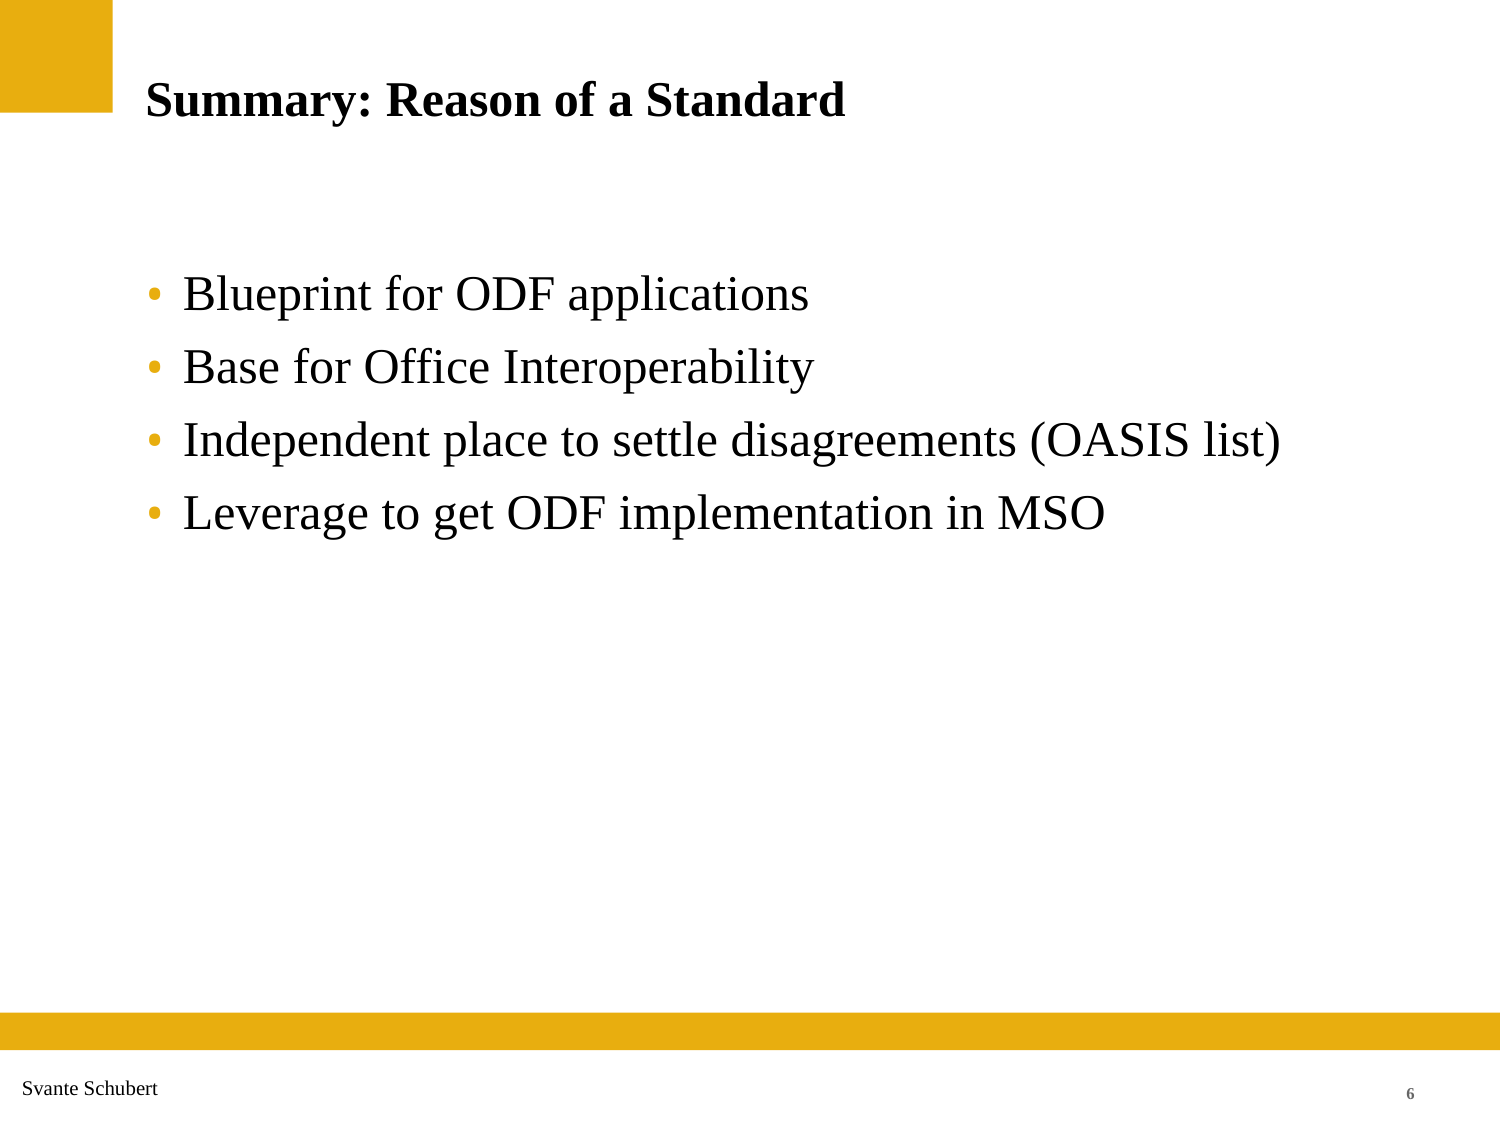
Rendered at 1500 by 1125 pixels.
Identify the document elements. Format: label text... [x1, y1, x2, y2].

title Summary: Reason of a Standard [145, 67, 1388, 219]
list Blueprint for ODF applications Base for Office Interoperability Independent place to settle disagreements (OASIS list) Leverage to get ODF implementation in MSO [145, 265, 1423, 1009]
